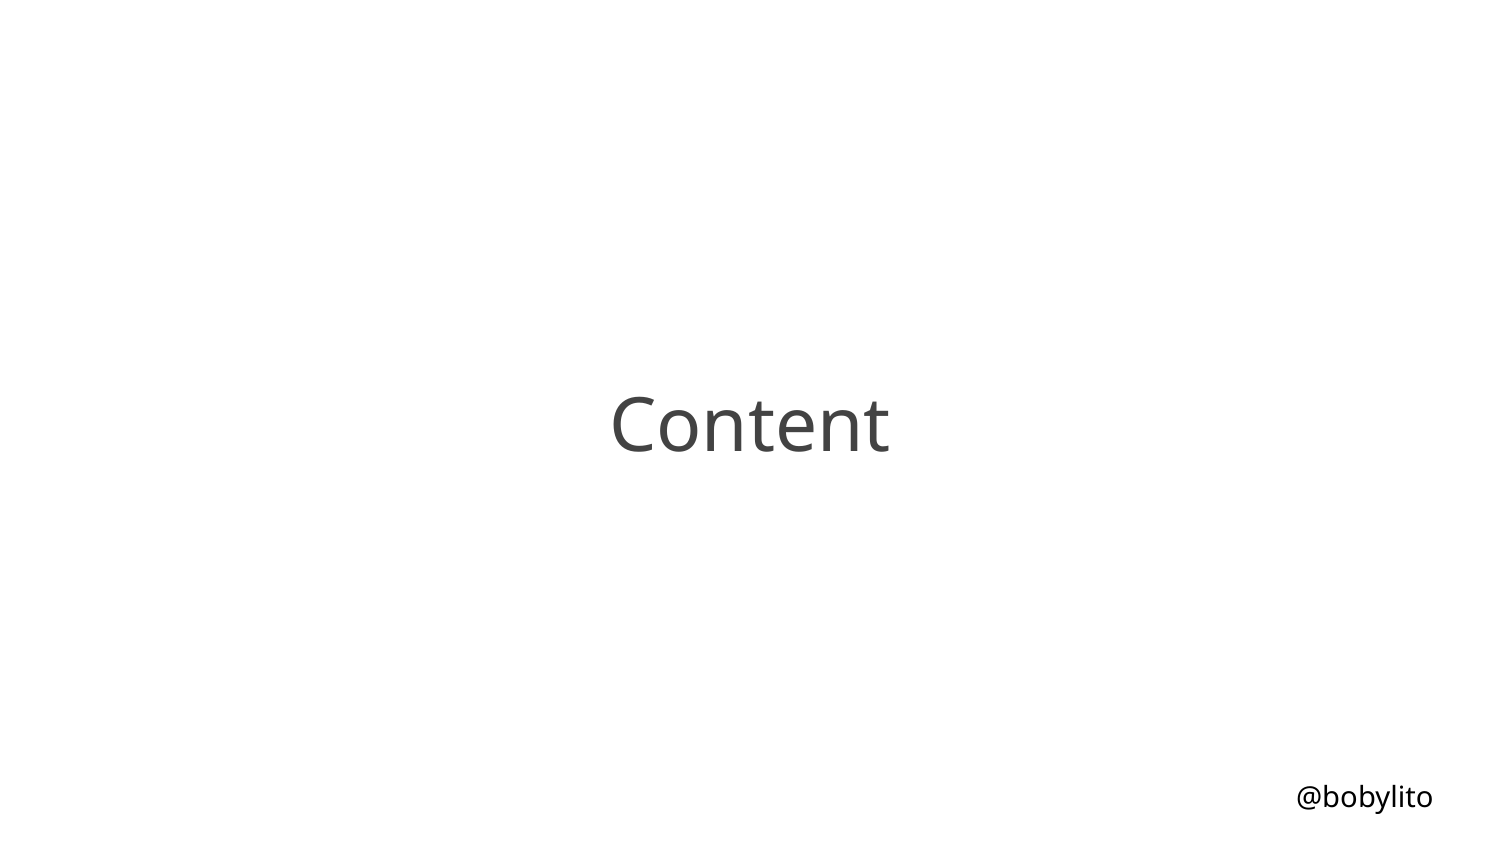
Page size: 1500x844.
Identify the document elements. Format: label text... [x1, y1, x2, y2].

title Content [51, 352, 1449, 491]
